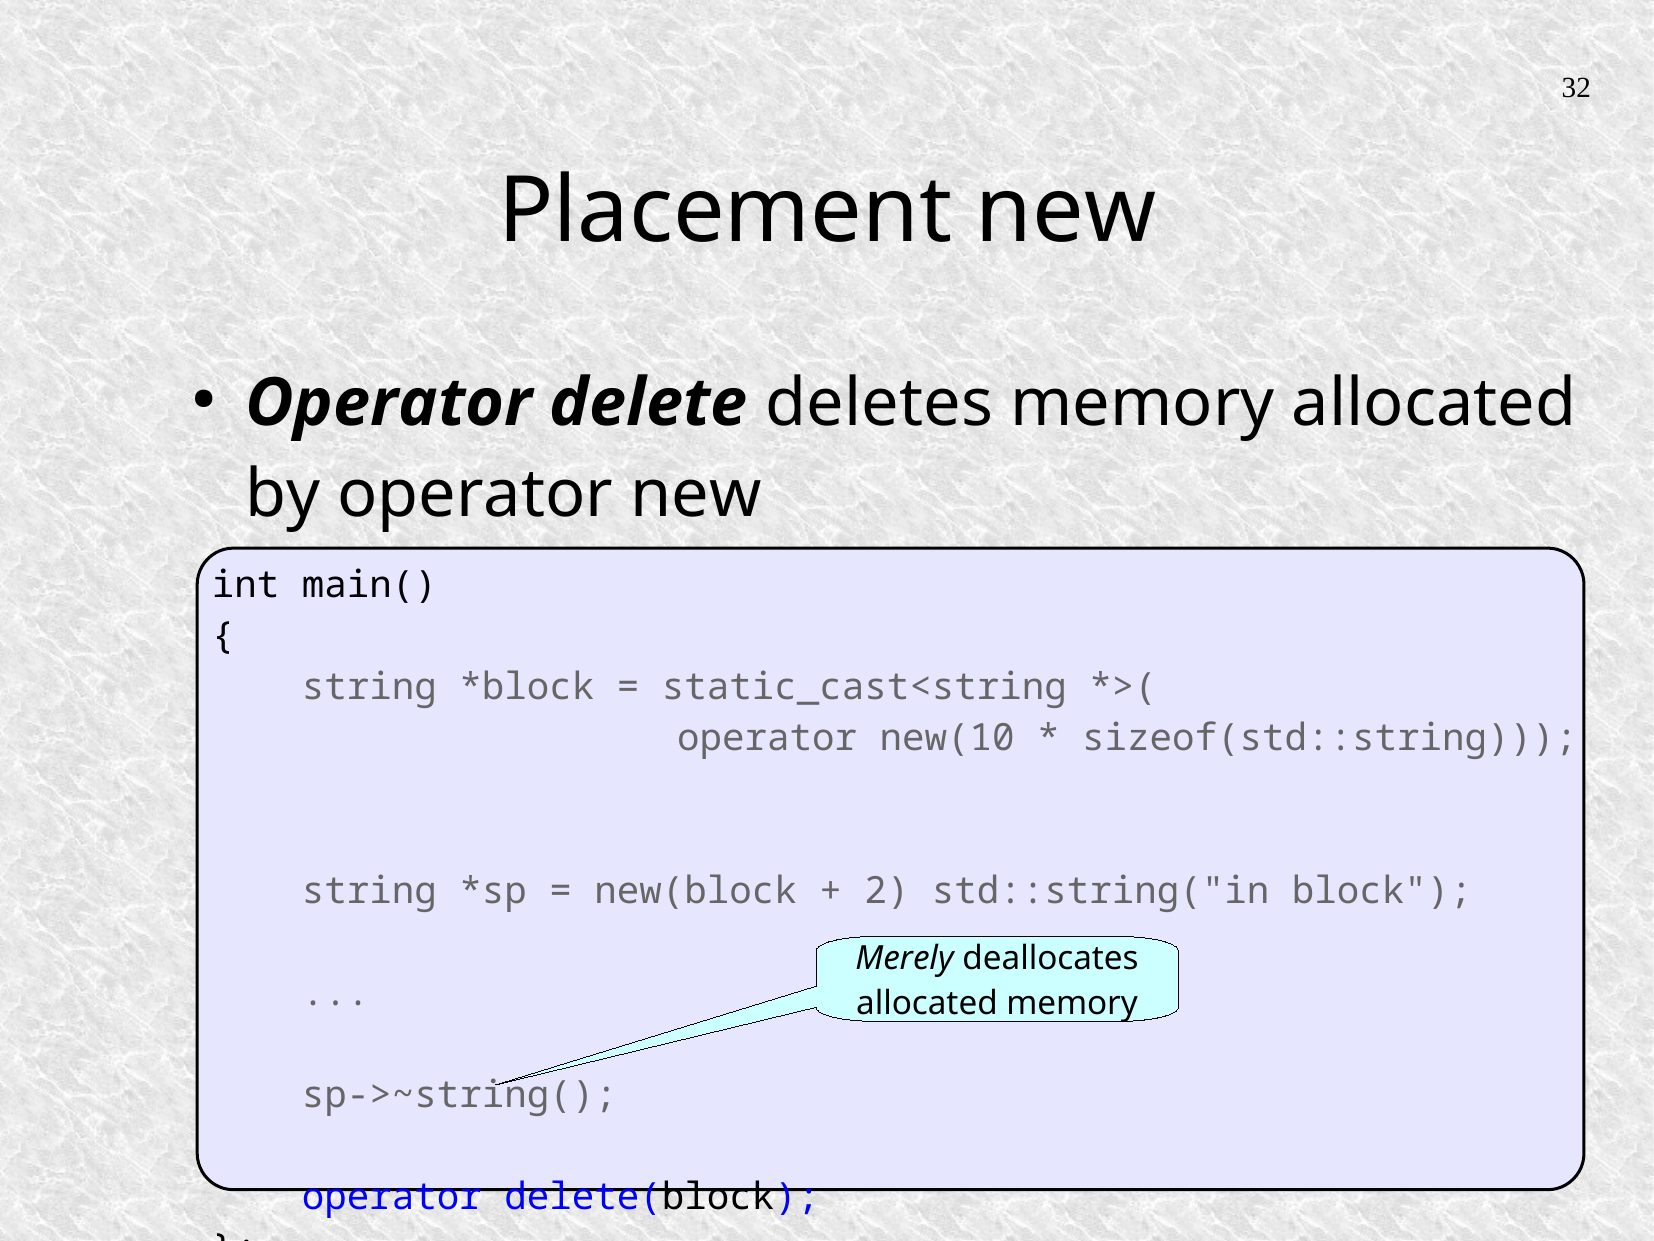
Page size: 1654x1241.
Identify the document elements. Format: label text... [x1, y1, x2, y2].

list Operator delete deletes memory allocated by operator new [174, 354, 1587, 1119]
text_box int main() { string *block = static_cast<string *>( operator new(10 * sizeof(std::string))); string *sp = new(block + 2) std::string("in block"); ... sp->~string(); operator delete(block); }; [211, 557, 1578, 1167]
text_box [197, 548, 1584, 1190]
text_box Merely deallocates allocated memory [495, 936, 1179, 1085]
picture [0, 0, 1654, 1241]
title Placement new [121, 102, 1534, 311]
